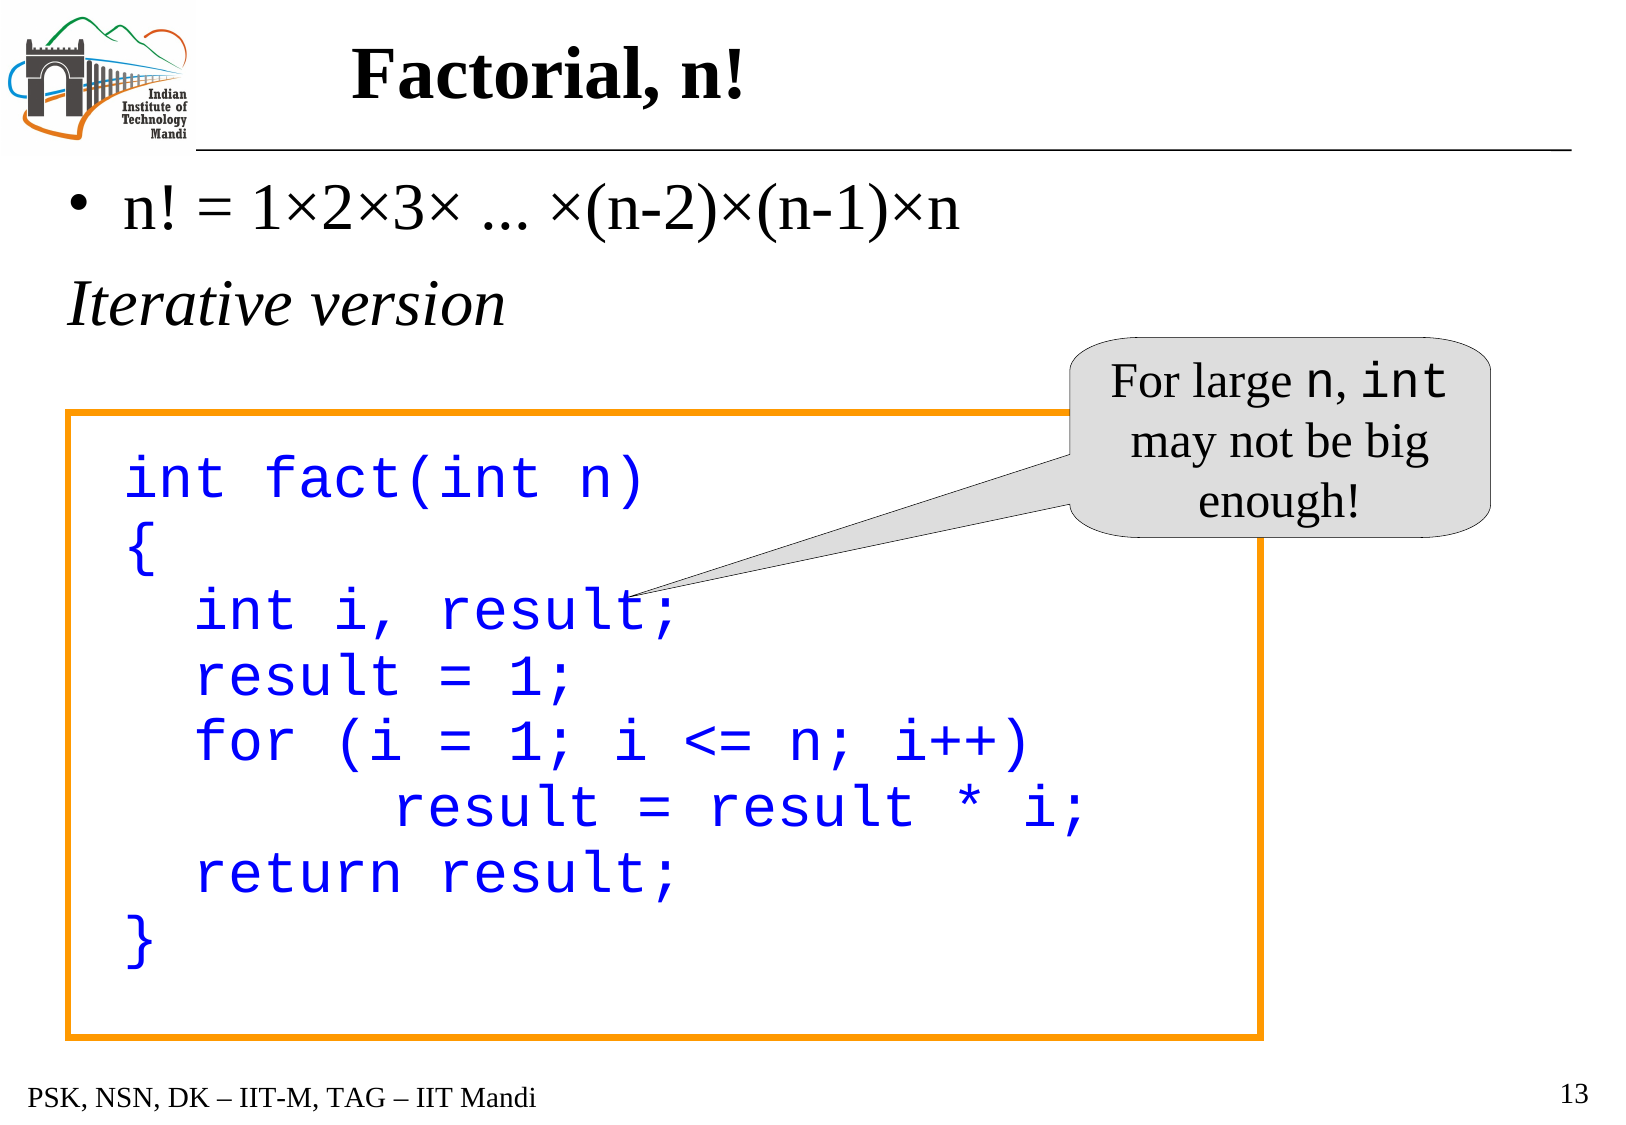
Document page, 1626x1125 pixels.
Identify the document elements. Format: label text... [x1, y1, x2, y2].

list n! = 1×2×3× ... ×(n-2)×(n-1)×n Iterative version int fact(int n) { int i, result; result = 1; for (i = 1; i <= n; i++) result = result * i; return result; } [71, 416, 1257, 1025]
list n! = 1×2×3× ... ×(n-2)×(n-1)×n Iterative version int fact(int n) { int i, result; result = 1; for (i = 1; i <= n; i++) result = result * i; return result; } [67, 162, 1571, 1025]
picture [1, 0, 196, 156]
title Factorial, n! [139, 0, 1581, 138]
text_box For large n, int may not be big enough! [627, 337, 1491, 598]
